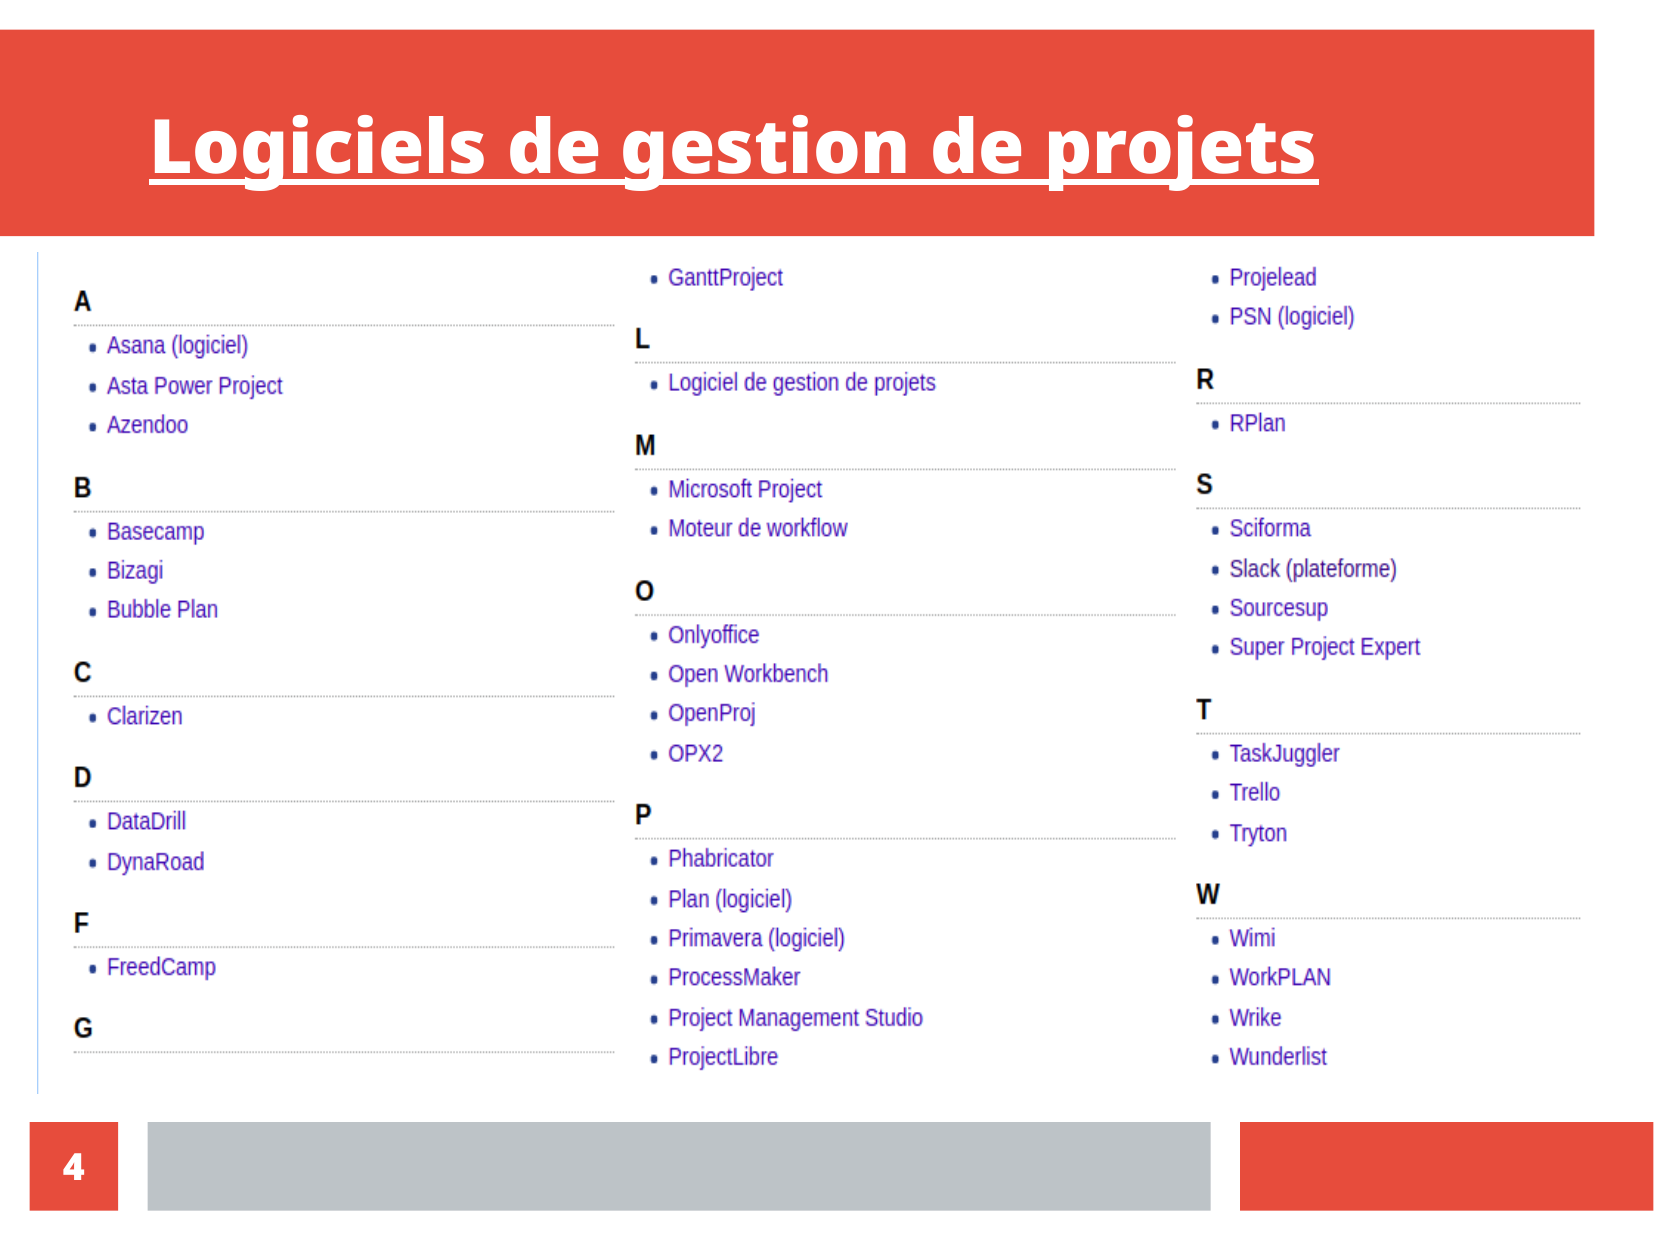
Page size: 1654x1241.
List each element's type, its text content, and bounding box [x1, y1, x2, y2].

picture [37, 252, 1582, 1094]
title Logiciels de gestion de projets [149, 48, 1518, 196]
